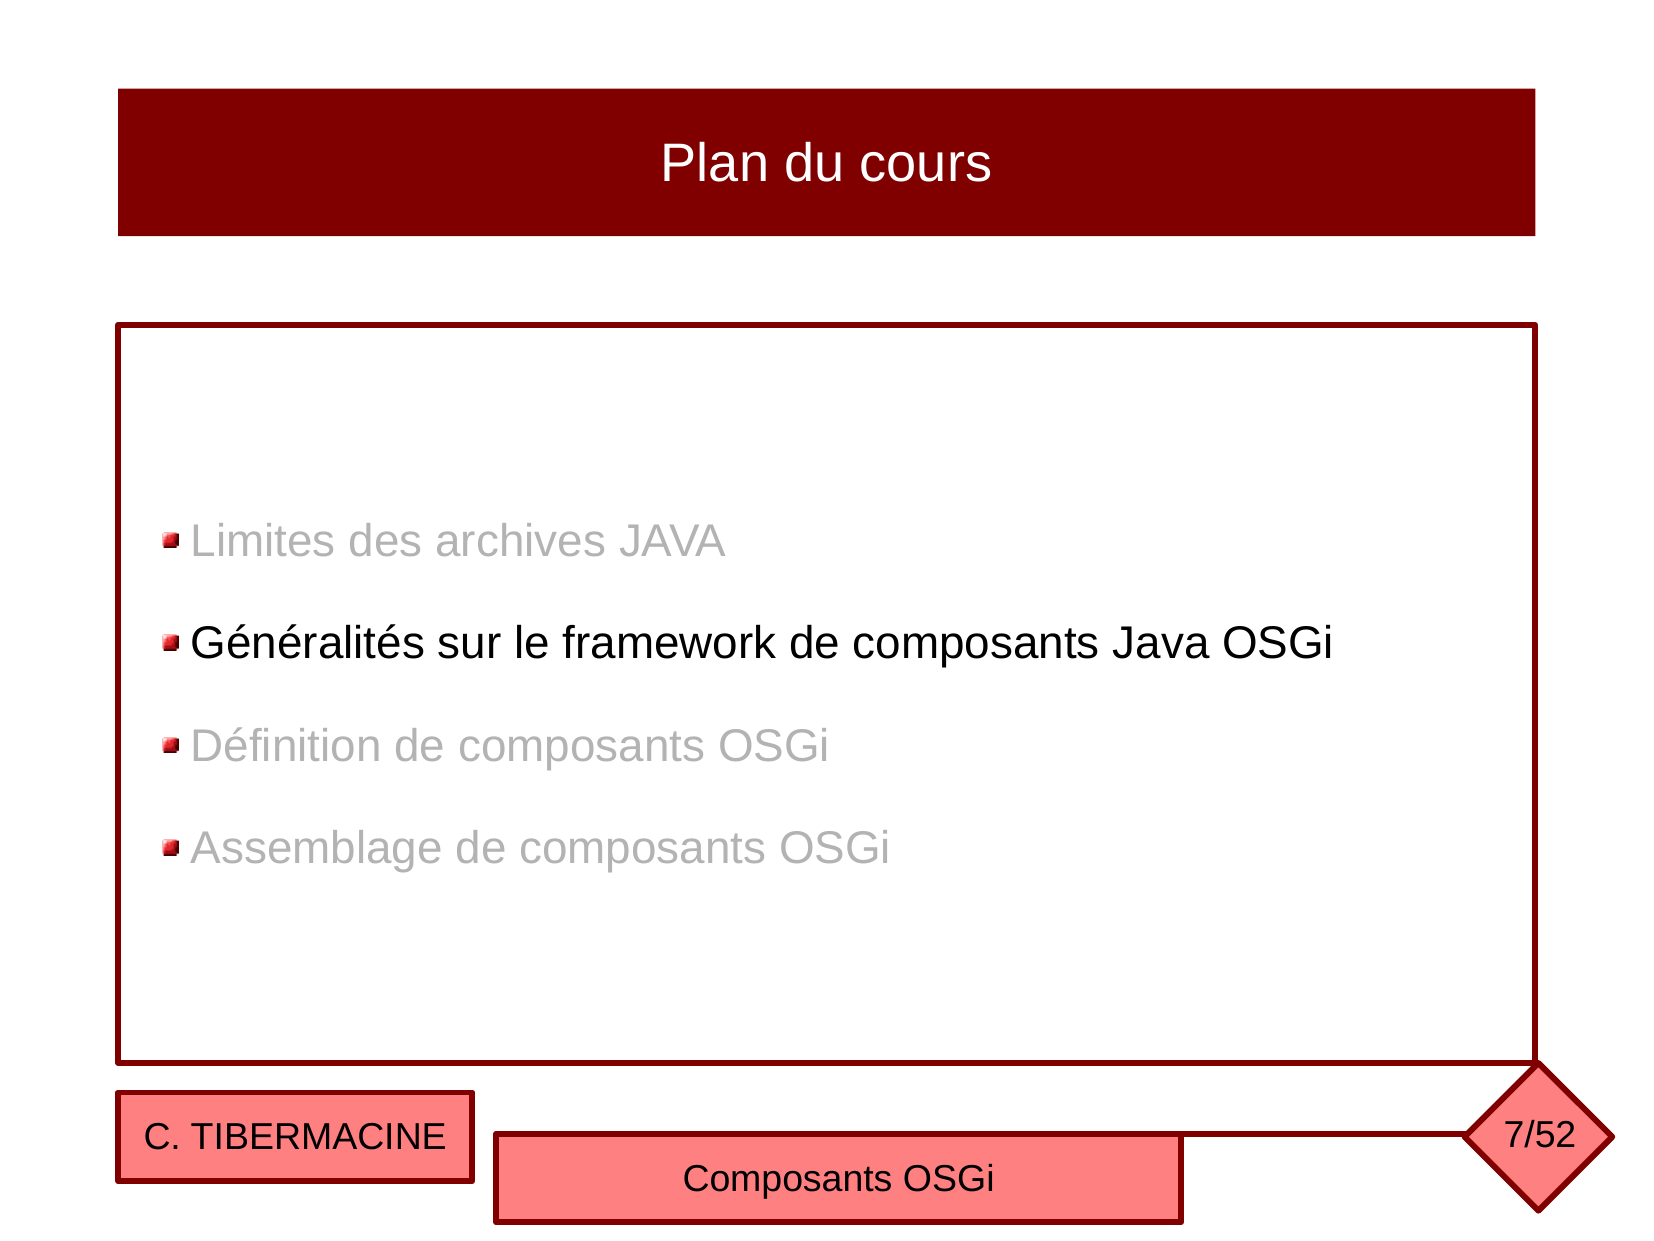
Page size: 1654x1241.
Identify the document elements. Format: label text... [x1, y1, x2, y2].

text_box Plan du cours [118, 88, 1536, 237]
text_box Composants OSGi [496, 1133, 1182, 1223]
text_box [1496, 1062, 1581, 1105]
picture [162, 634, 179, 651]
text_box [1490, 1163, 1587, 1211]
text_box Limites des archives JAVA Généralités sur le framework de composants Java OSGi Définition de composants OSGi Assemblage de composants OSGi [118, 324, 1536, 1063]
picture [162, 532, 179, 548]
picture [162, 737, 179, 753]
text_box <numéro>/52 [1488, 1105, 1654, 1163]
picture [162, 839, 179, 856]
text_box [1464, 1113, 1488, 1161]
text_box C. TIBERMACINE [118, 1092, 473, 1182]
